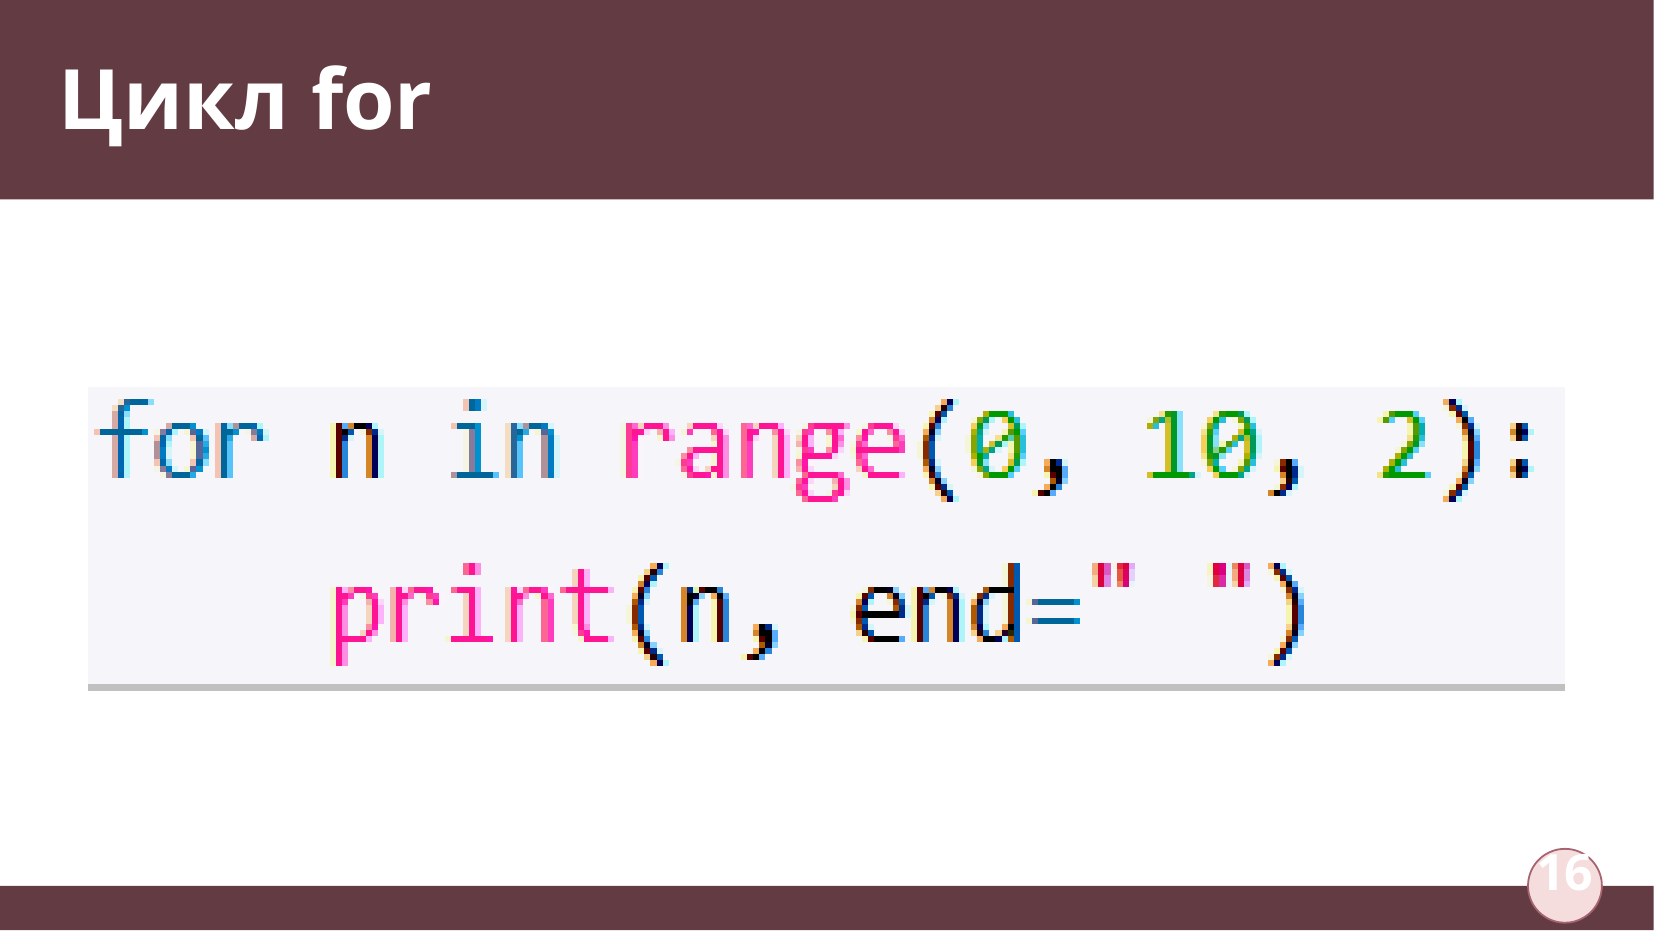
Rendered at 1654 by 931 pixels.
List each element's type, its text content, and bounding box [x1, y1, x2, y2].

picture [88, 387, 1565, 691]
title Цикл for [59, 37, 1595, 155]
